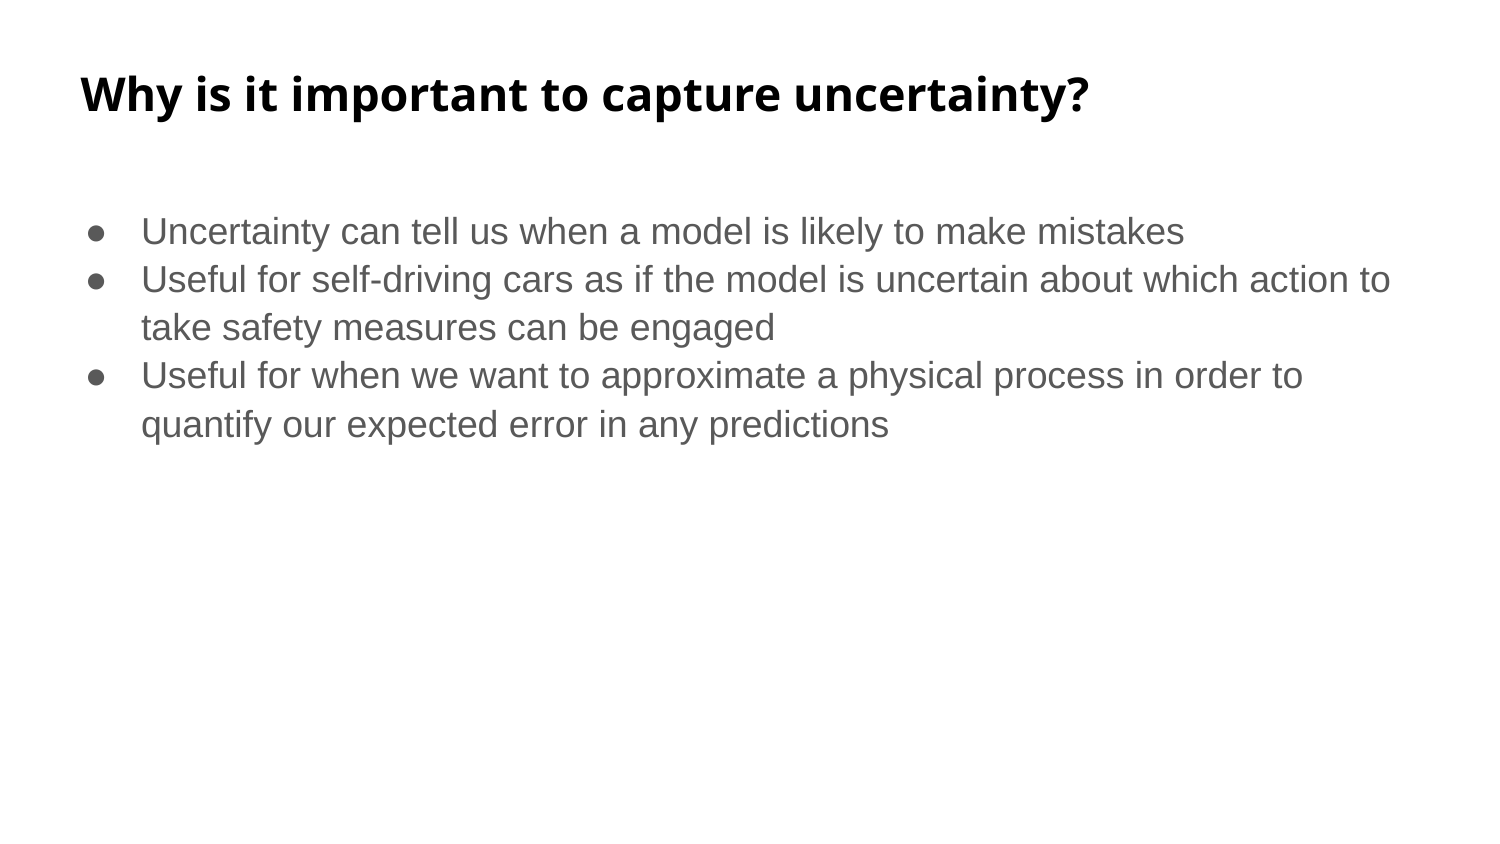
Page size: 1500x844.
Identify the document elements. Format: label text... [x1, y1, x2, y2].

list Uncertainty can tell us when a model is likely to make mistakes Useful for self-driving cars as if the model is uncertain about which action to take safety measures can be engaged Useful for when we want to approximate a physical process in order to quantify our expected error in any predictions [51, 189, 1449, 750]
title Why is it important to capture uncertainty? [65, 46, 1464, 141]
